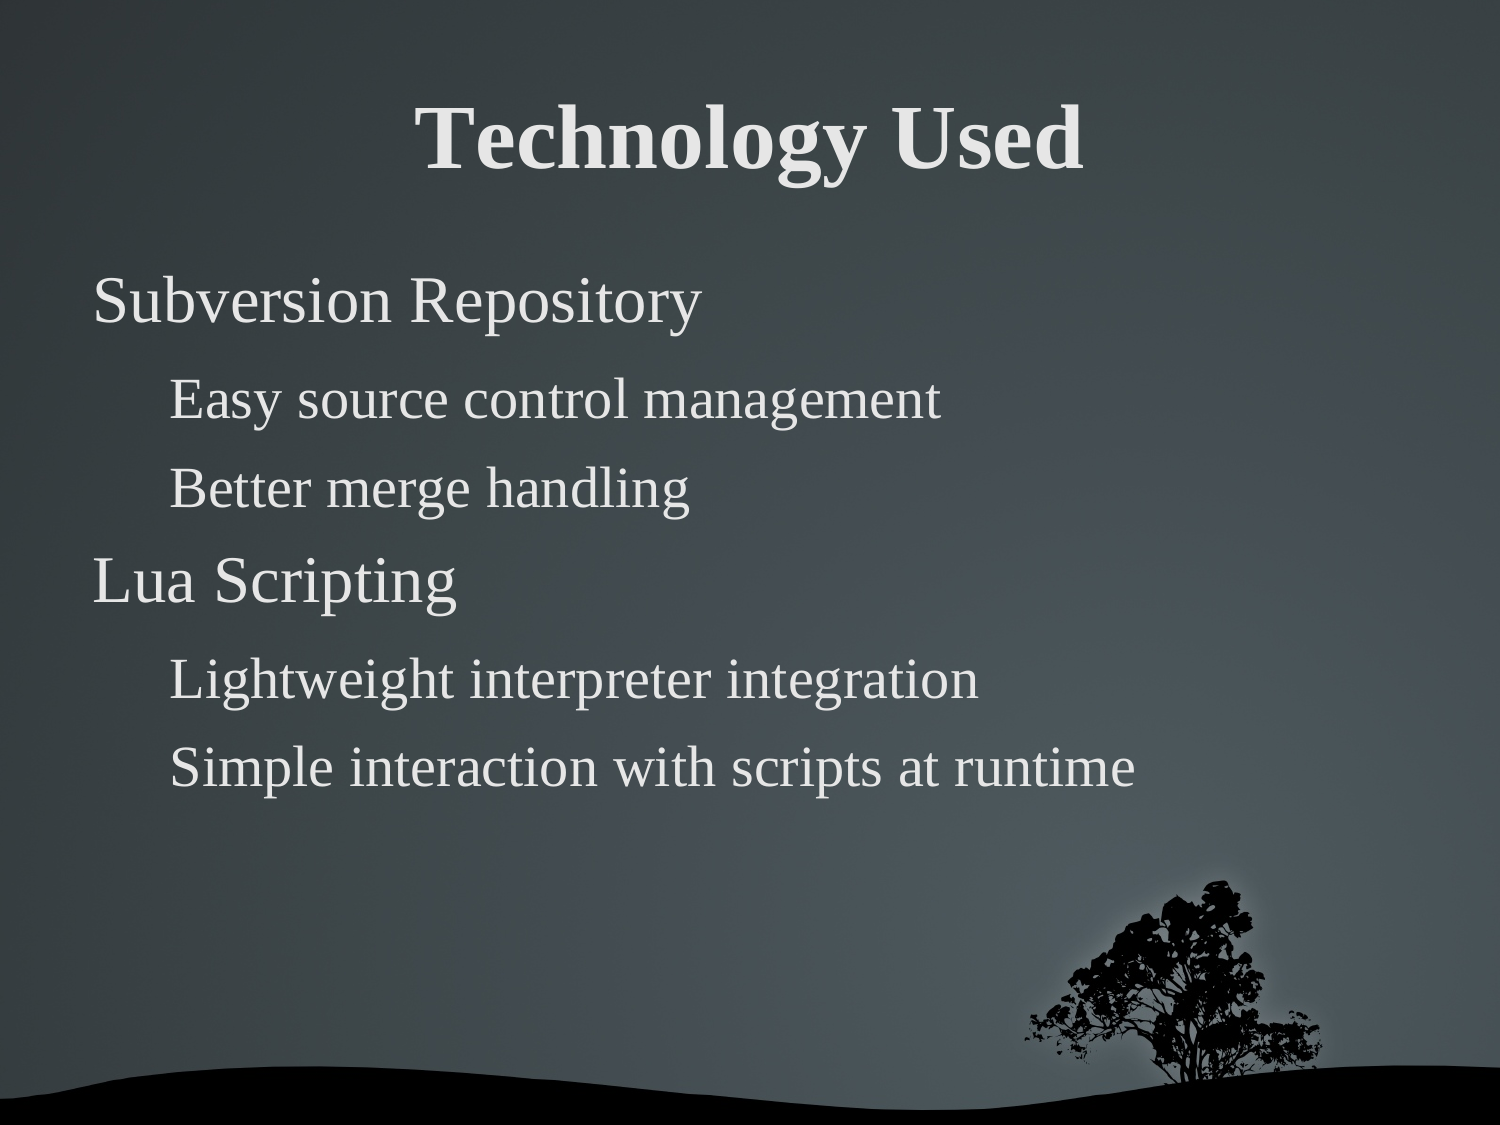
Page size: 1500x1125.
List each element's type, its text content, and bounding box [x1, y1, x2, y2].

title Technology Used [75, 44, 1425, 233]
list Subversion Repository Easy source control management Better merge handling Lua Scripting Lightweight interpreter integration Simple interaction with scripts at runtime [75, 263, 1425, 1006]
picture [0, 0, 1500, 1125]
